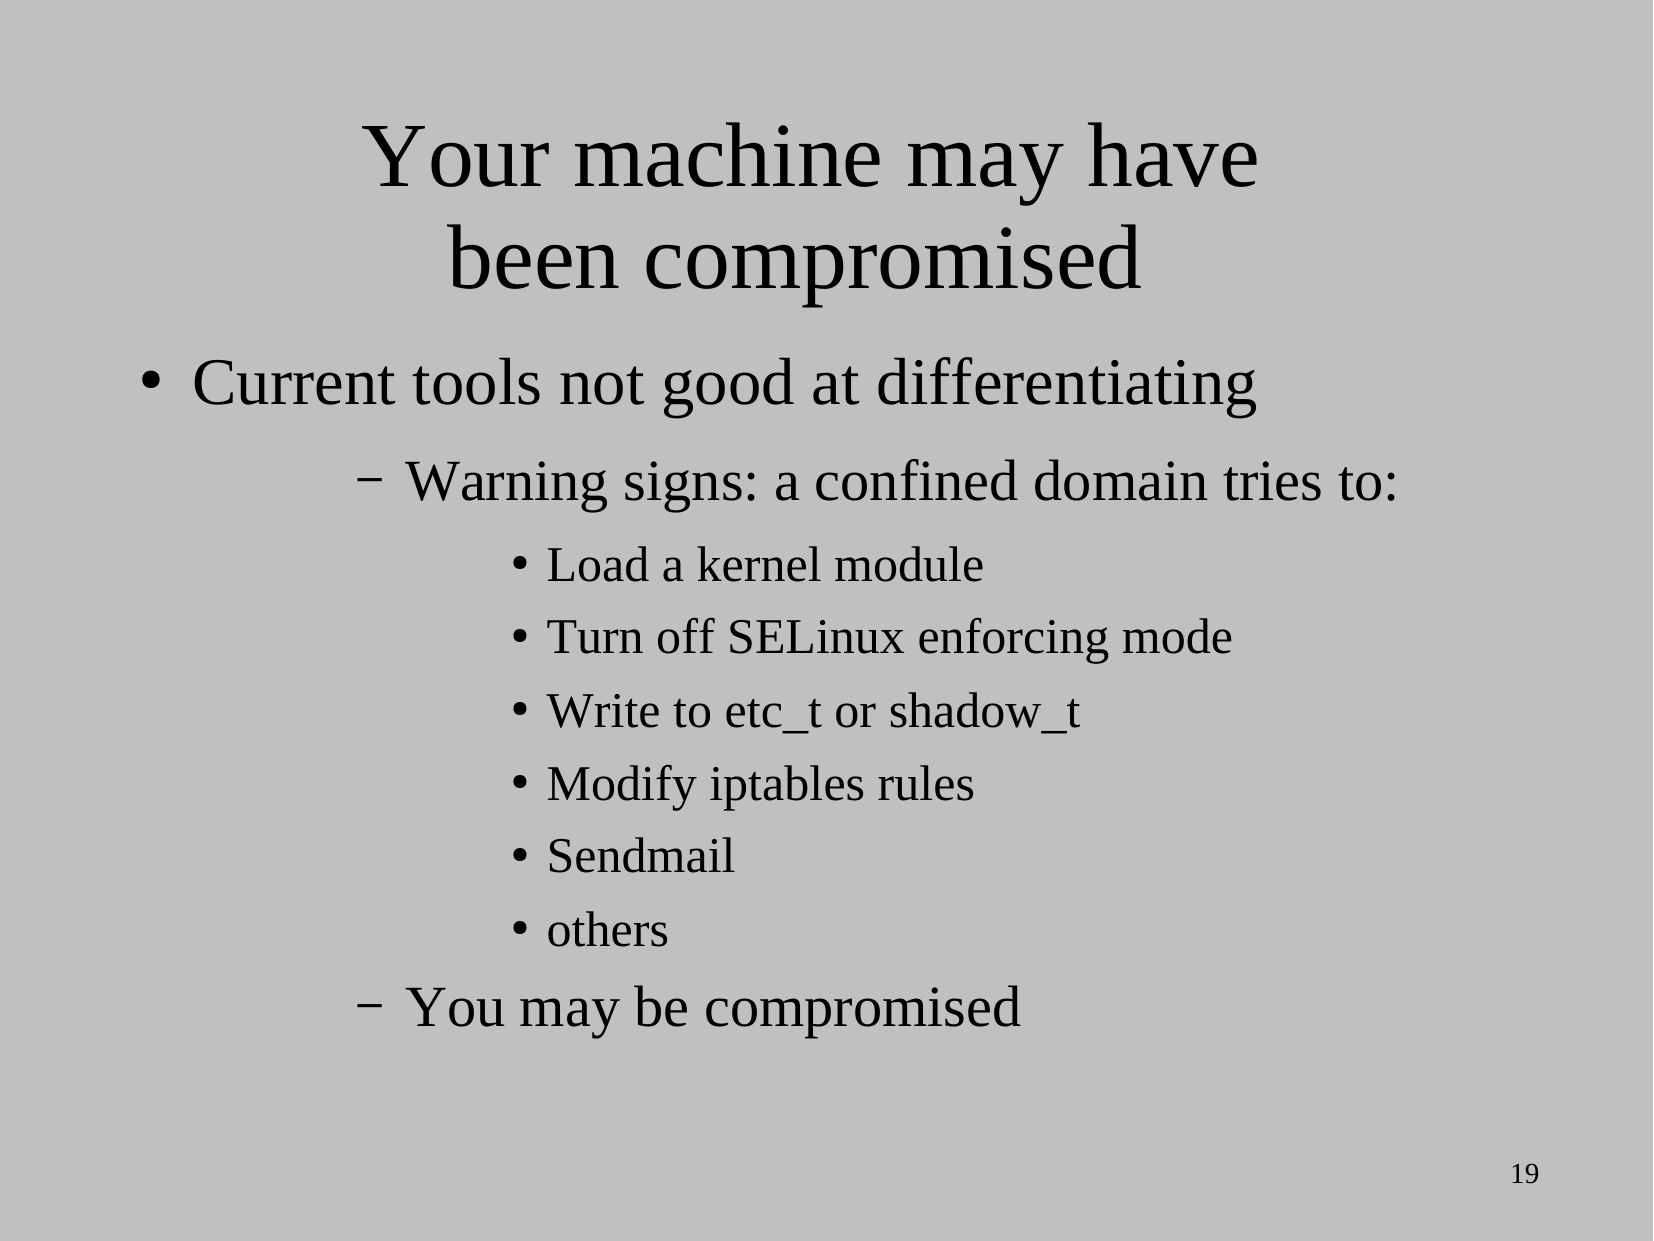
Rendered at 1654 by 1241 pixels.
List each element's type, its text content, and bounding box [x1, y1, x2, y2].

list Current tools not good at differentiating Warning signs: a confined domain tries to: Load a kernel module Turn off SELinux enforcing mode Write to etc_t or shadow_t Modify iptables rules Sendmail others You may be compromised [121, 344, 1534, 1164]
title Your machine may have been compromised [312, 102, 1279, 310]
